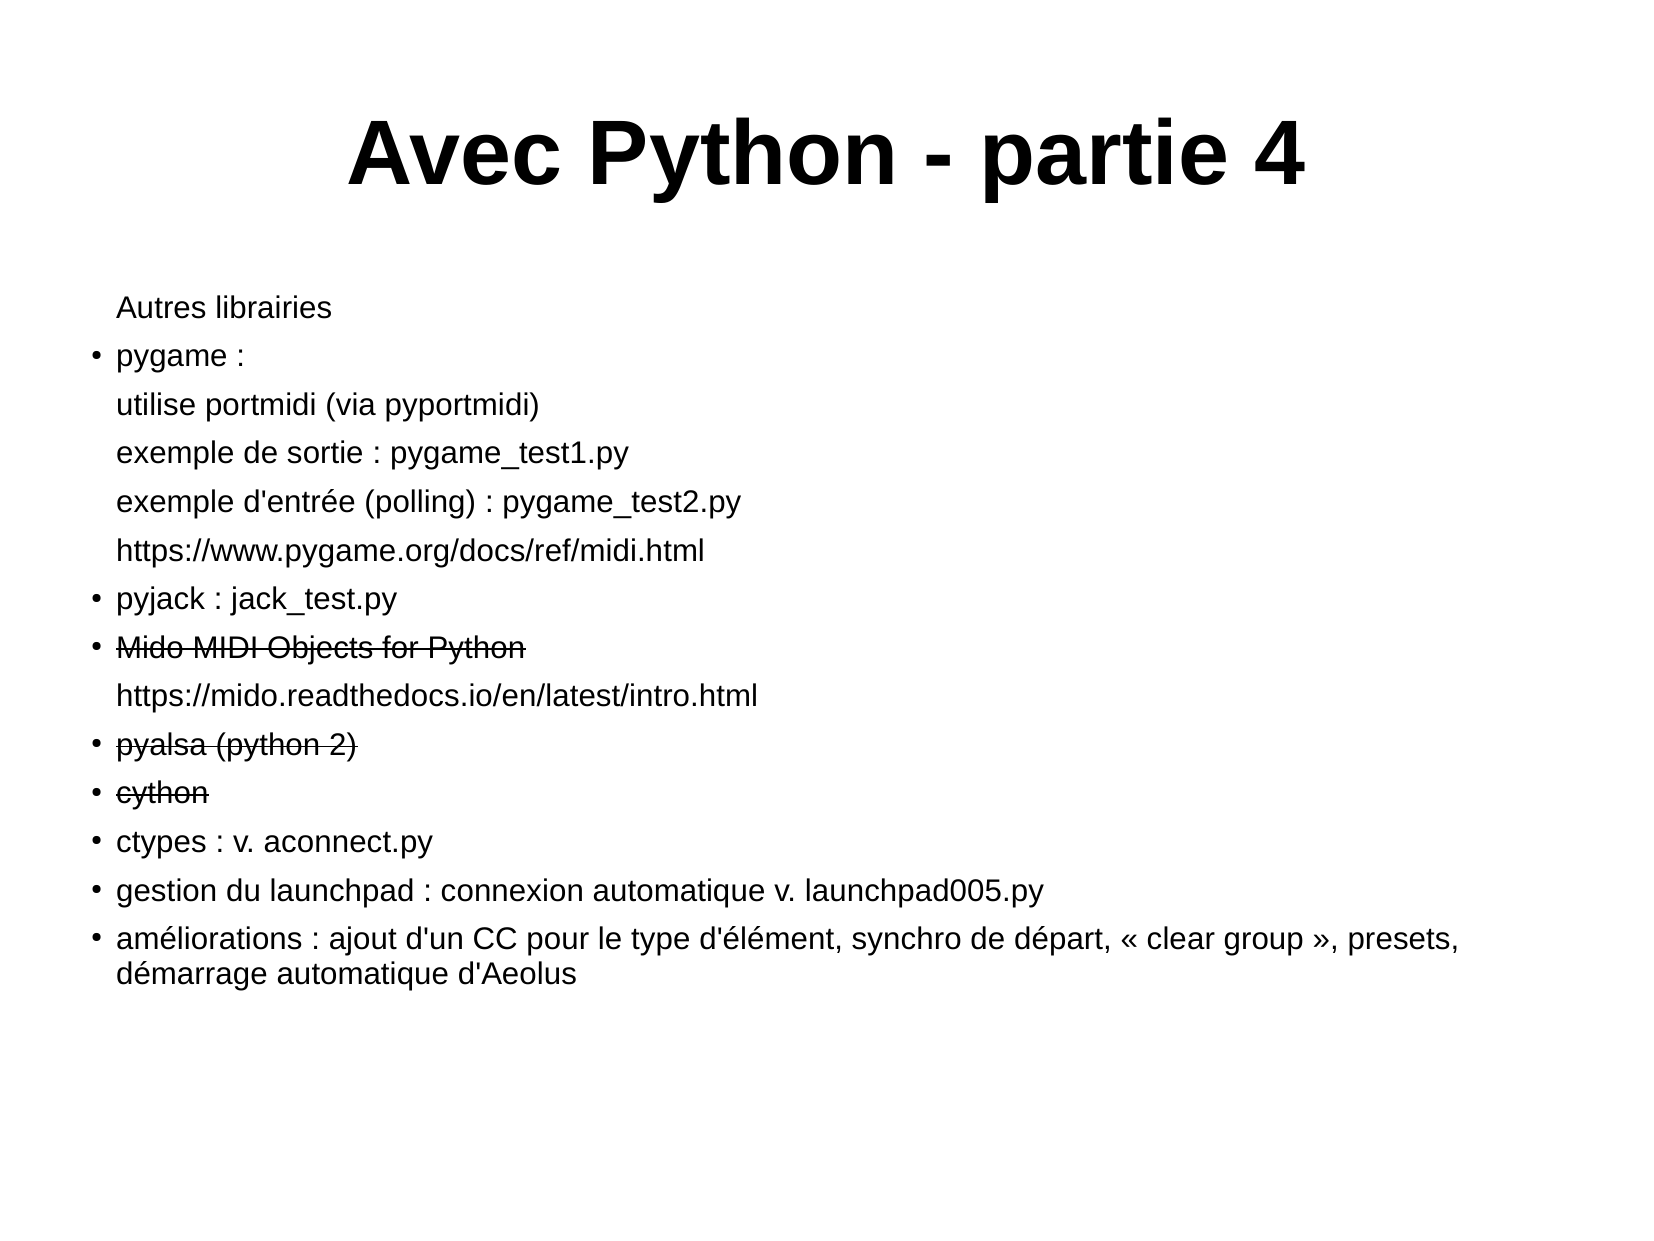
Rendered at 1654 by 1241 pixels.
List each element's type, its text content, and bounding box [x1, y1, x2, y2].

title Avec Python - partie 4 [82, 49, 1571, 257]
list Autres librairies pygame : utilise portmidi (via pyportmidi) exemple de sortie : pygame_test1.py exemple d'entrée (polling) : pygame_test2.py https://www.pygame.org/docs/ref/midi.html pyjack : jack_test.py Mido MIDI Objects for Python https://mido.readthedocs.io/en/latest/intro.html pyalsa (python 2) cython ctypes : v. aconnect.py gestion du launchpad : connexion automatique v. launchpad005.py améliorations : ajout d'un CC pour le type d'élément, synchro de départ, « clear group », presets, démarrage automatique d'Aeolus [82, 290, 1571, 1010]
